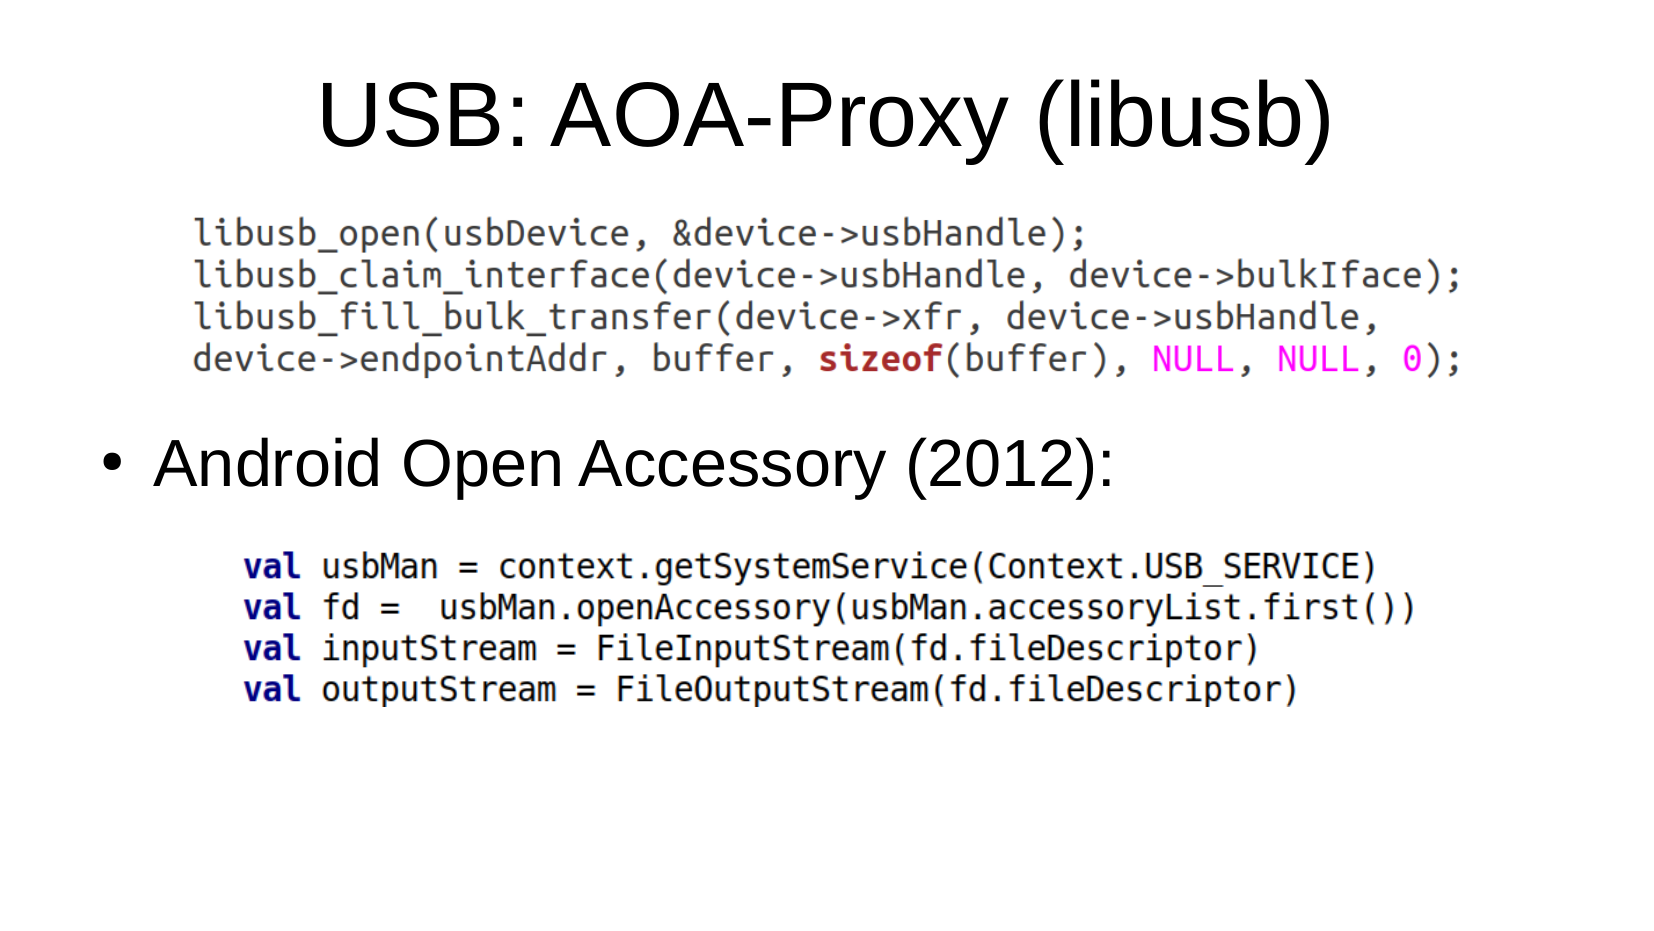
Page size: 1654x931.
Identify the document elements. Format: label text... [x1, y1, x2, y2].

picture [188, 212, 1465, 384]
list Android Open Accessory (2012): [82, 217, 1571, 758]
title USB: AOA-Proxy (libusb) [82, 37, 1571, 193]
